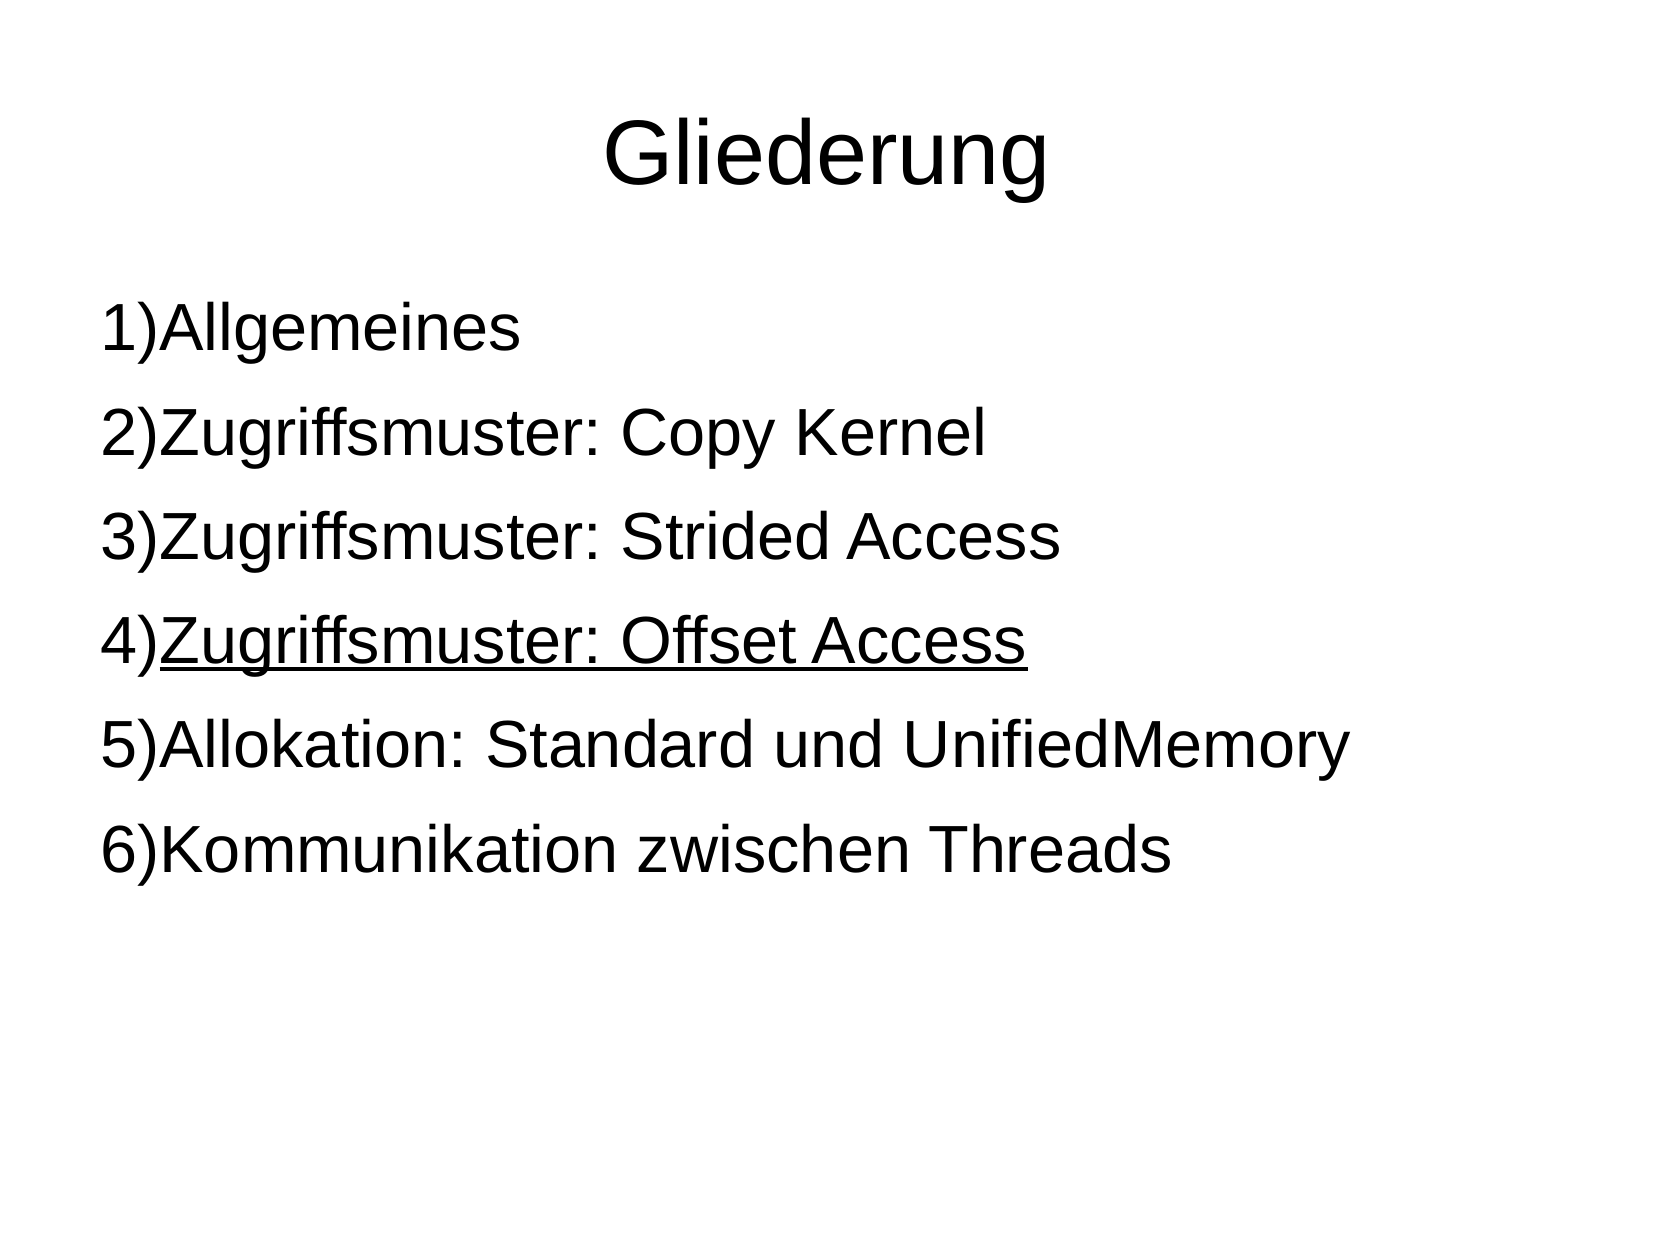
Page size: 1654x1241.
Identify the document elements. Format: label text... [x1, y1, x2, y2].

list Allgemeines Zugriffsmuster: Copy Kernel Zugriffsmuster: Strided Access Zugriffsmuster: Offset Access Allokation: Standard und UnifiedMemory Kommunikation zwischen Threads [82, 290, 1571, 1109]
title Gliederung [82, 49, 1571, 257]
